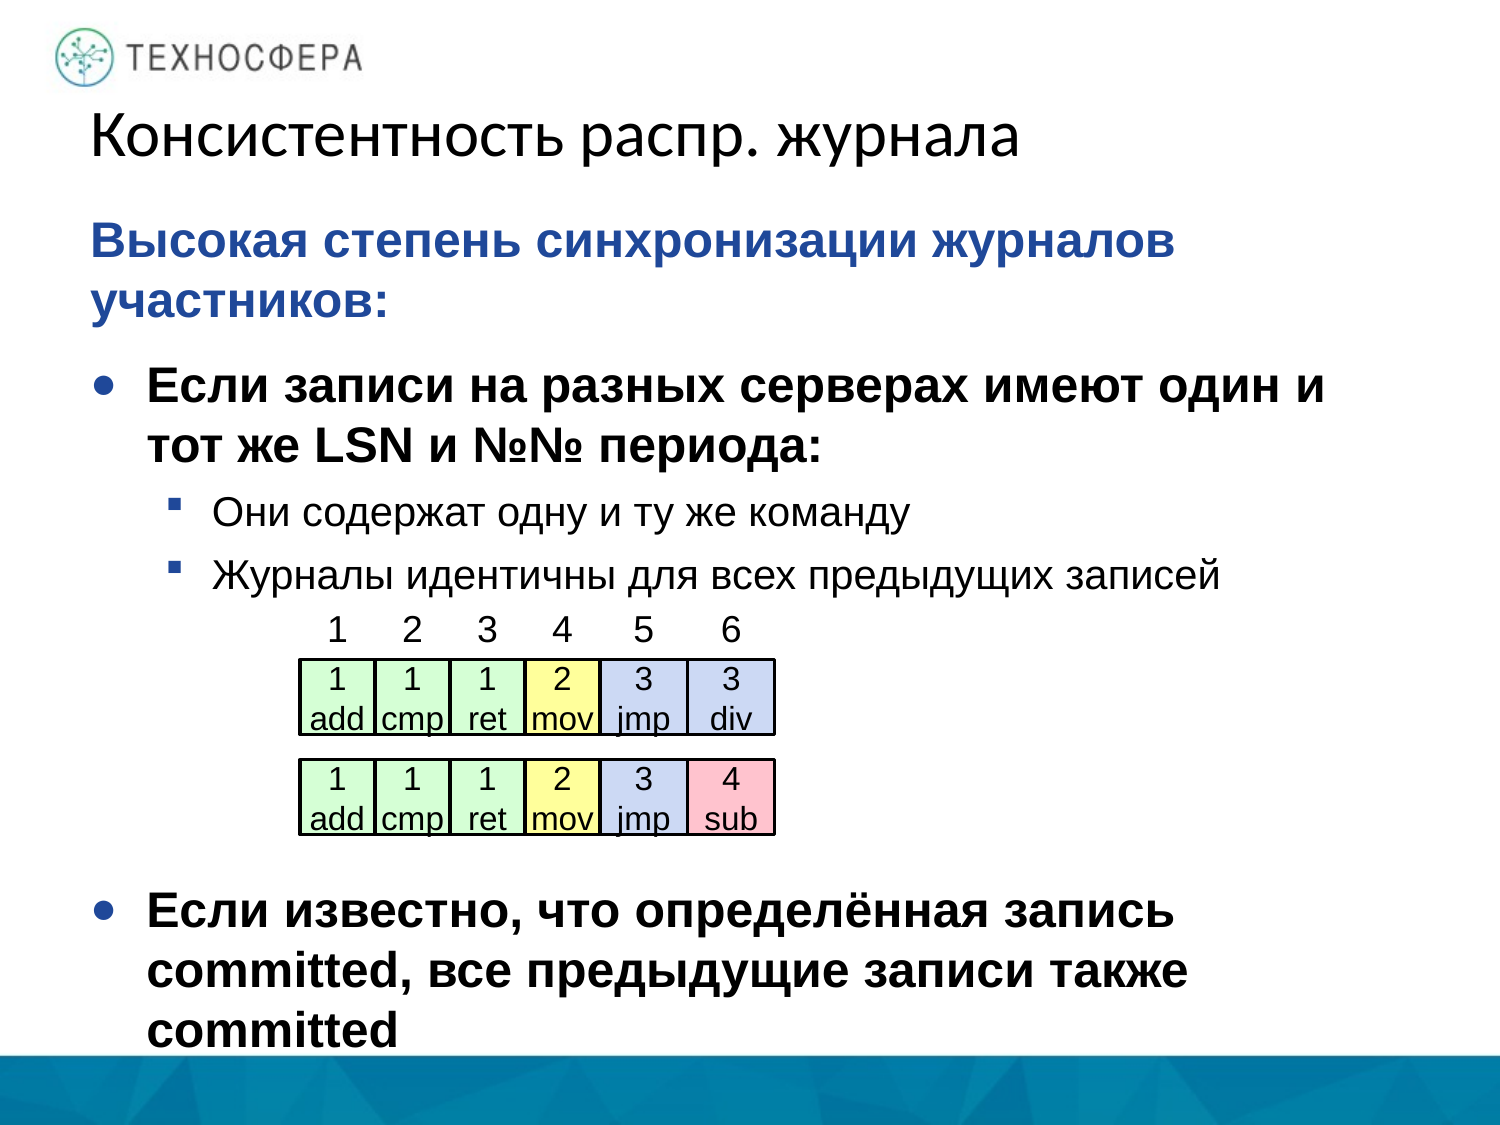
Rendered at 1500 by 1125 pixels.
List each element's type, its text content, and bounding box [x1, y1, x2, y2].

text_box 1 ret [449, 659, 524, 735]
text_box 4 [524, 597, 599, 657]
text_box 3 jmp [600, 659, 687, 735]
text_box 5 [599, 597, 687, 657]
list Высокая степень синхронизации журналов участников: Если записи на разных серверах имеют один и тот же LSN и №№ периода: Они содержат одну и ту же команду Журналы идентичны для всех предыдущих записей Если известно, что определённая запись committed, все предыдущие записи также committed [75, 200, 1425, 700]
text_box 4 sub [688, 759, 775, 835]
text_box 1 ret [449, 759, 524, 835]
text_box 3 div [687, 659, 775, 735]
text_box 2 mov [524, 759, 600, 835]
text_box 6 [687, 597, 775, 657]
text_box 3 jmp [657, 714, 666, 728]
title Консистентность распр. журнала [75, 79, 1425, 180]
text_box 1 add [299, 659, 374, 735]
text_box 1 cmp [430, 814, 439, 828]
text_box 1 add [299, 759, 374, 835]
text_box 1 cmp [374, 759, 449, 835]
text_box 1 [299, 597, 374, 657]
text_box 2 [374, 597, 449, 657]
text_box 1 cmp [430, 714, 439, 728]
text_box 2 mov [524, 659, 600, 735]
text_box 3 jmp [657, 814, 666, 828]
text_box 3 jmp [600, 759, 688, 835]
text_box 3 [449, 597, 524, 657]
text_box 1 cmp [374, 659, 449, 735]
picture [0, 0, 1500, 1057]
